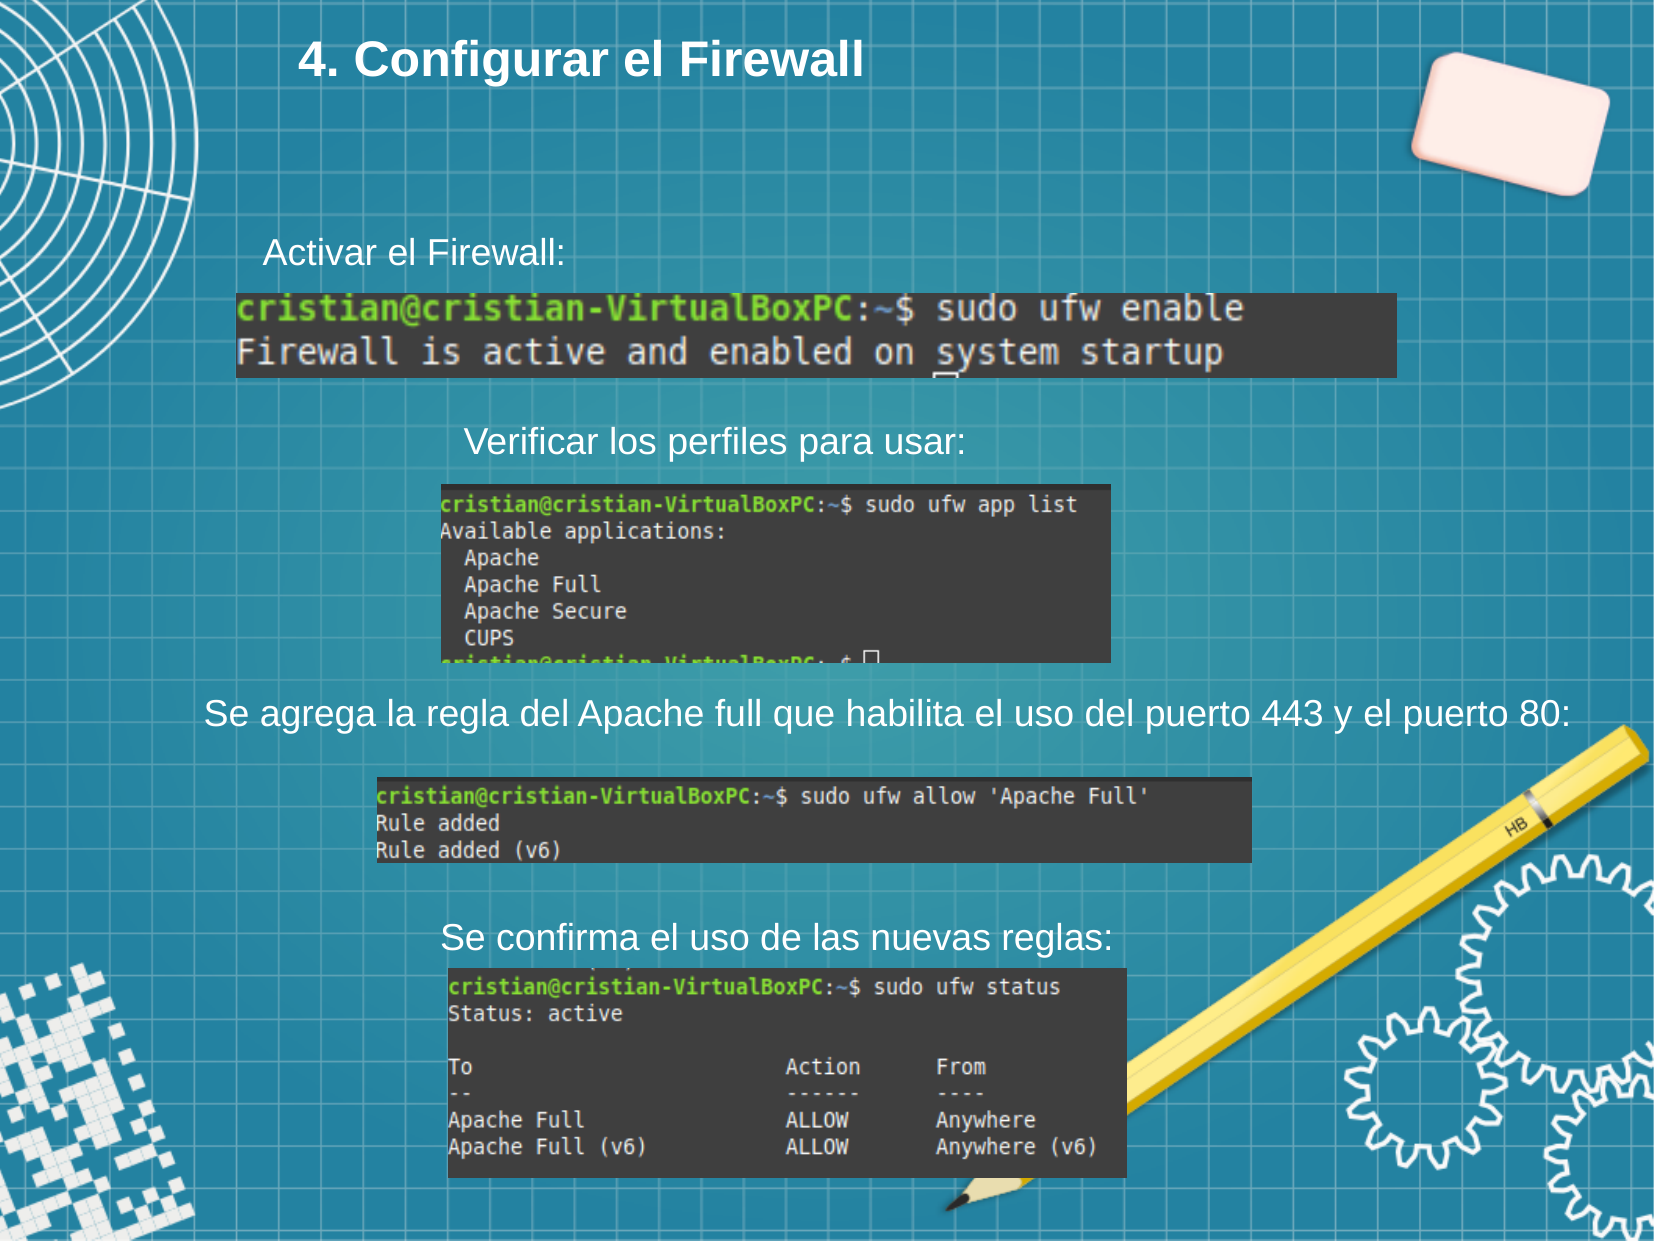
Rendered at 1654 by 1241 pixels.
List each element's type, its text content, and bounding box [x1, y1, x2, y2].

text_box Se confirma el uso de las nuevas reglas: [425, 909, 1146, 969]
text_box Activar el Firewall: [248, 224, 603, 282]
text_box 4. Configurar el Firewall [283, 23, 910, 95]
picture [0, 0, 1654, 1241]
text_box Se agrega la regla del Apache full que habilita el uso del puerto 443 y el puerto 80: [188, 685, 1619, 745]
text_box Verificar los perfiles para usar: [448, 413, 993, 471]
